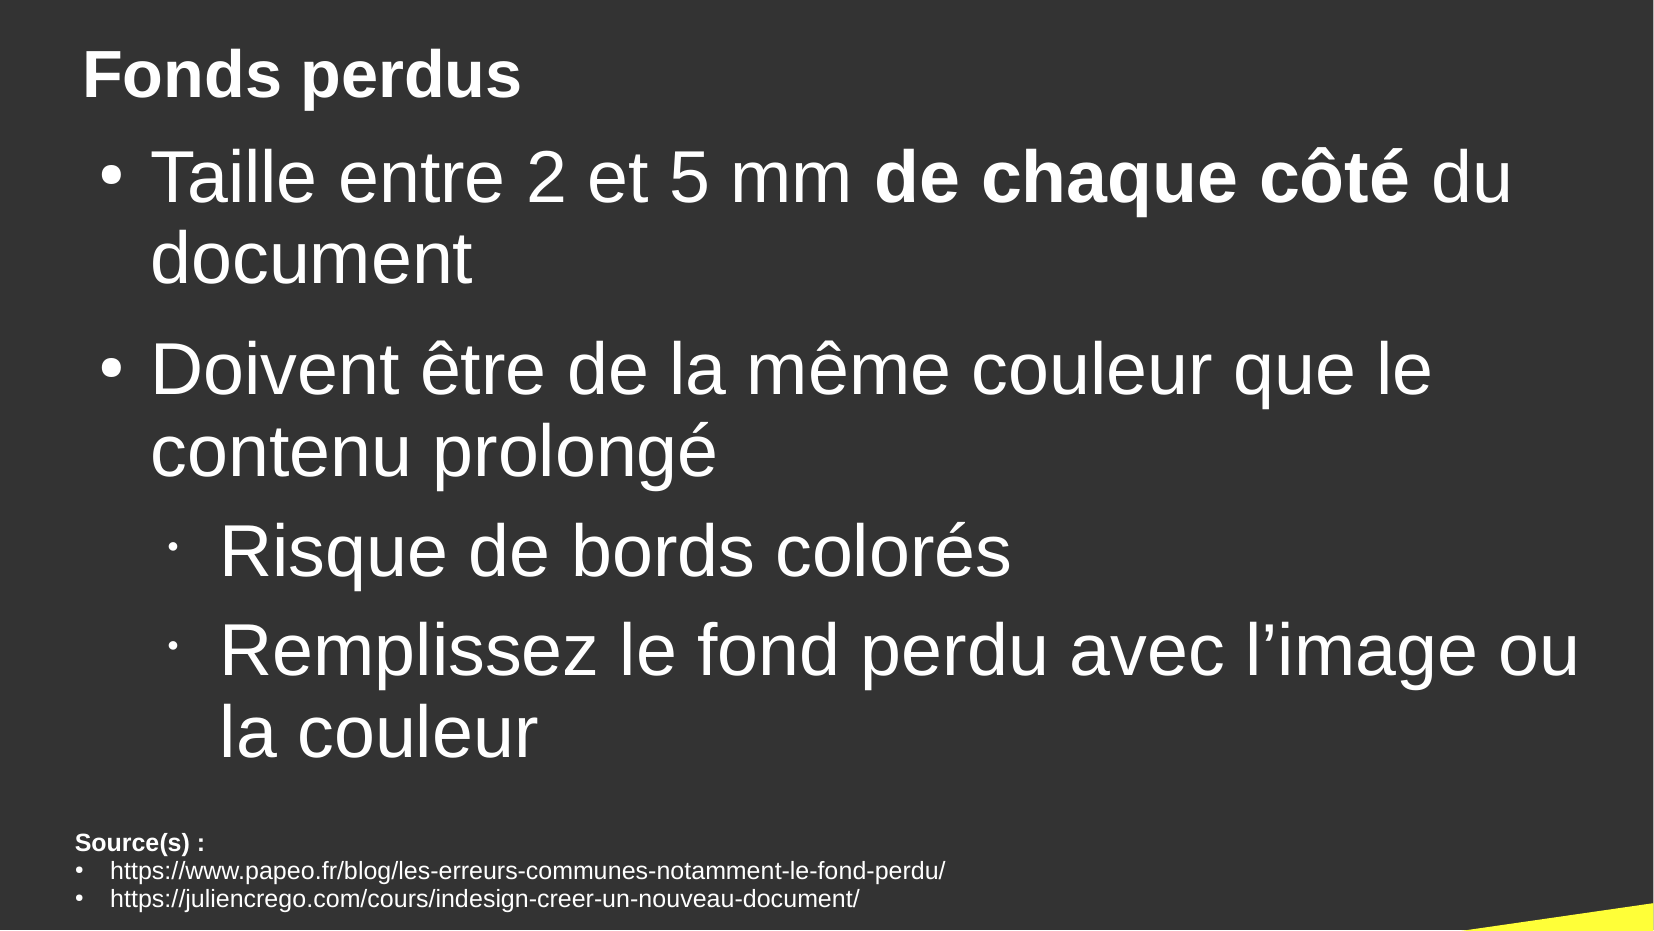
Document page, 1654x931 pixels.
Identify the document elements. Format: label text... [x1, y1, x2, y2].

text_box Source(s) : https://www.papeo.fr/blog/les-erreurs-communes-notamment-le-fond-perdu/ https://juliencrego.com/cours/indesign-creer-un-nouveau-document/ [60, 821, 1546, 921]
list Taille entre 2 et 5 mm de chaque côté du document Doivent être de la même couleur que le contenu prolongé Risque de bords colorés Remplissez le fond perdu avec l’image ou la couleur [80, 135, 1620, 777]
title Fonds perdus [82, 37, 1571, 122]
text_box [1460, 903, 1654, 931]
